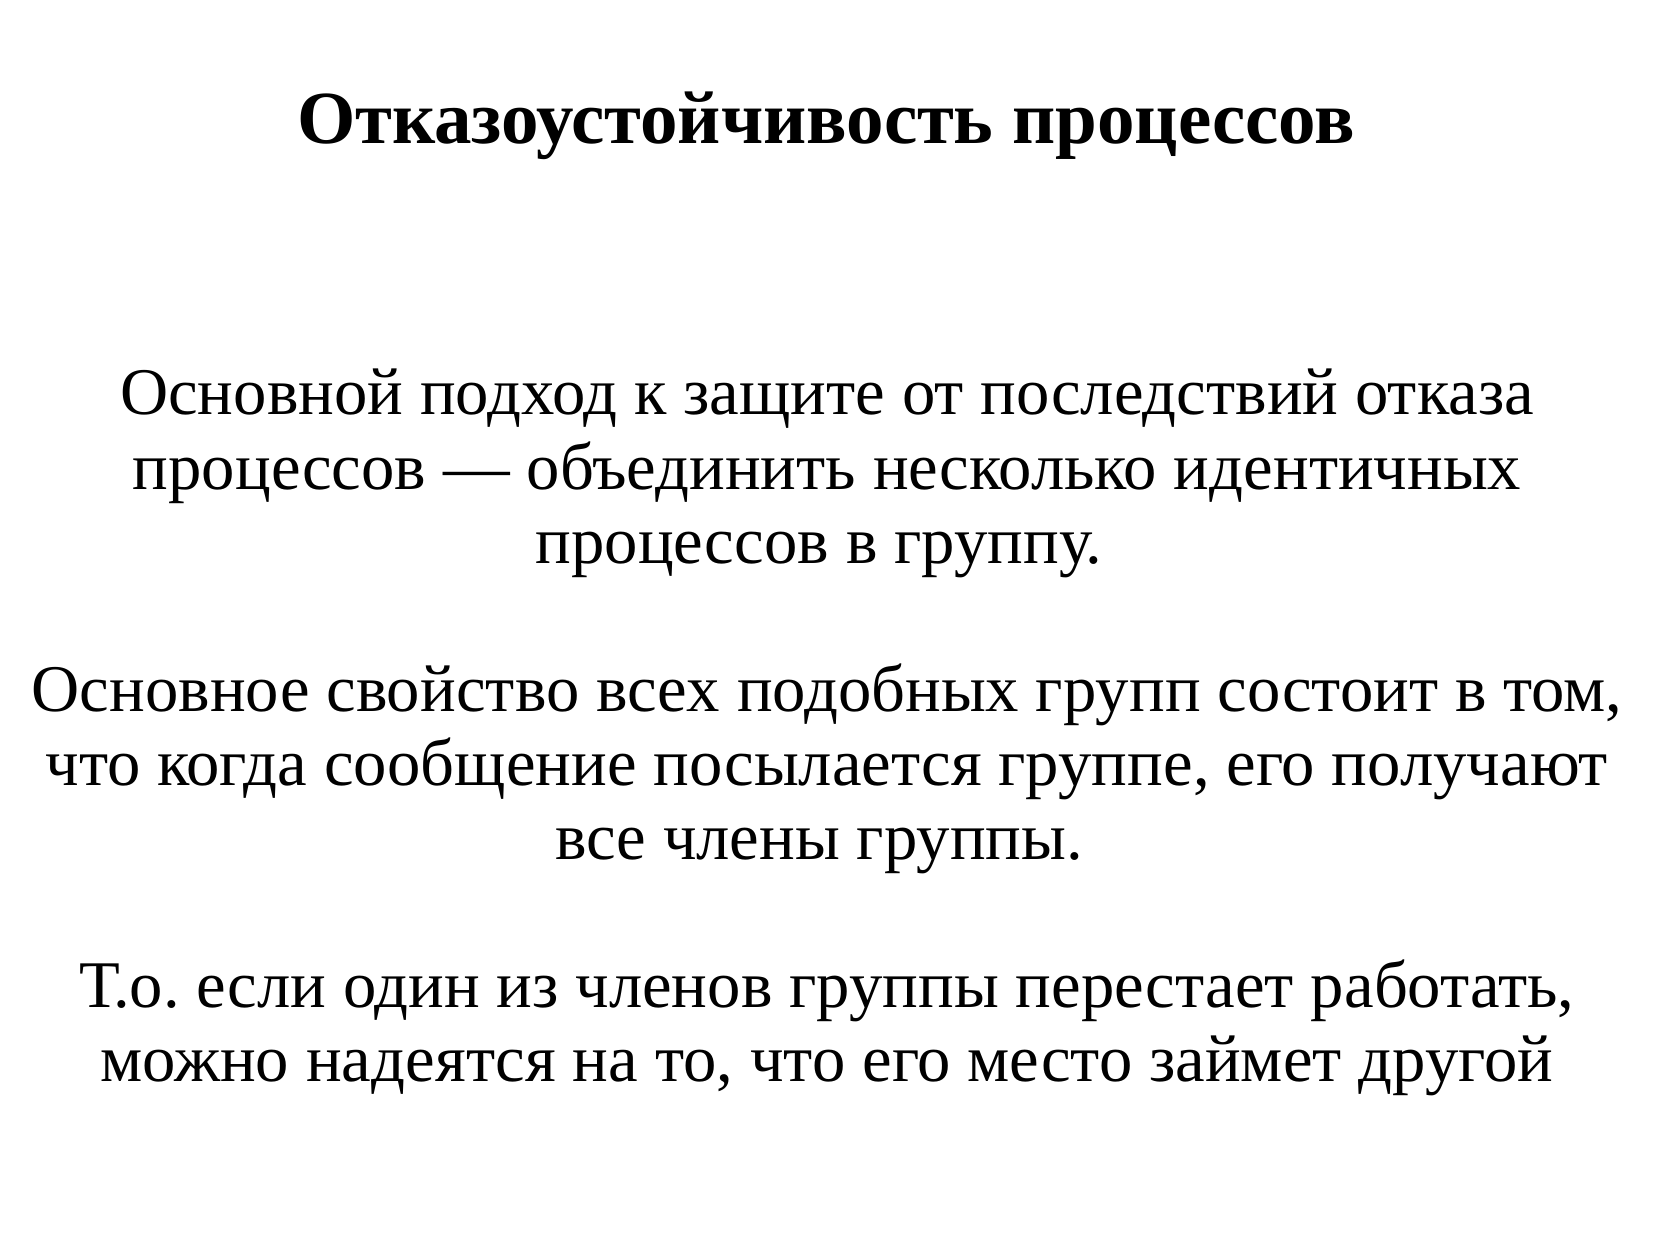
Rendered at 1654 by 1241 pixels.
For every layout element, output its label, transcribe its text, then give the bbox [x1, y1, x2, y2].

title Отказоустойчивость процессов [30, 27, 1624, 210]
subtitle Основной подход к защите от последствий отказа процессов — объединить несколько идентичных процессов в группу. Основное свойство всех подобных групп состоит в том, что когда сообщение посылается группе, его получают все члены группы. Т.о. если один из членов группы перестает работать, можно надеятся на то, что его место займет другой [30, 236, 1626, 1215]
